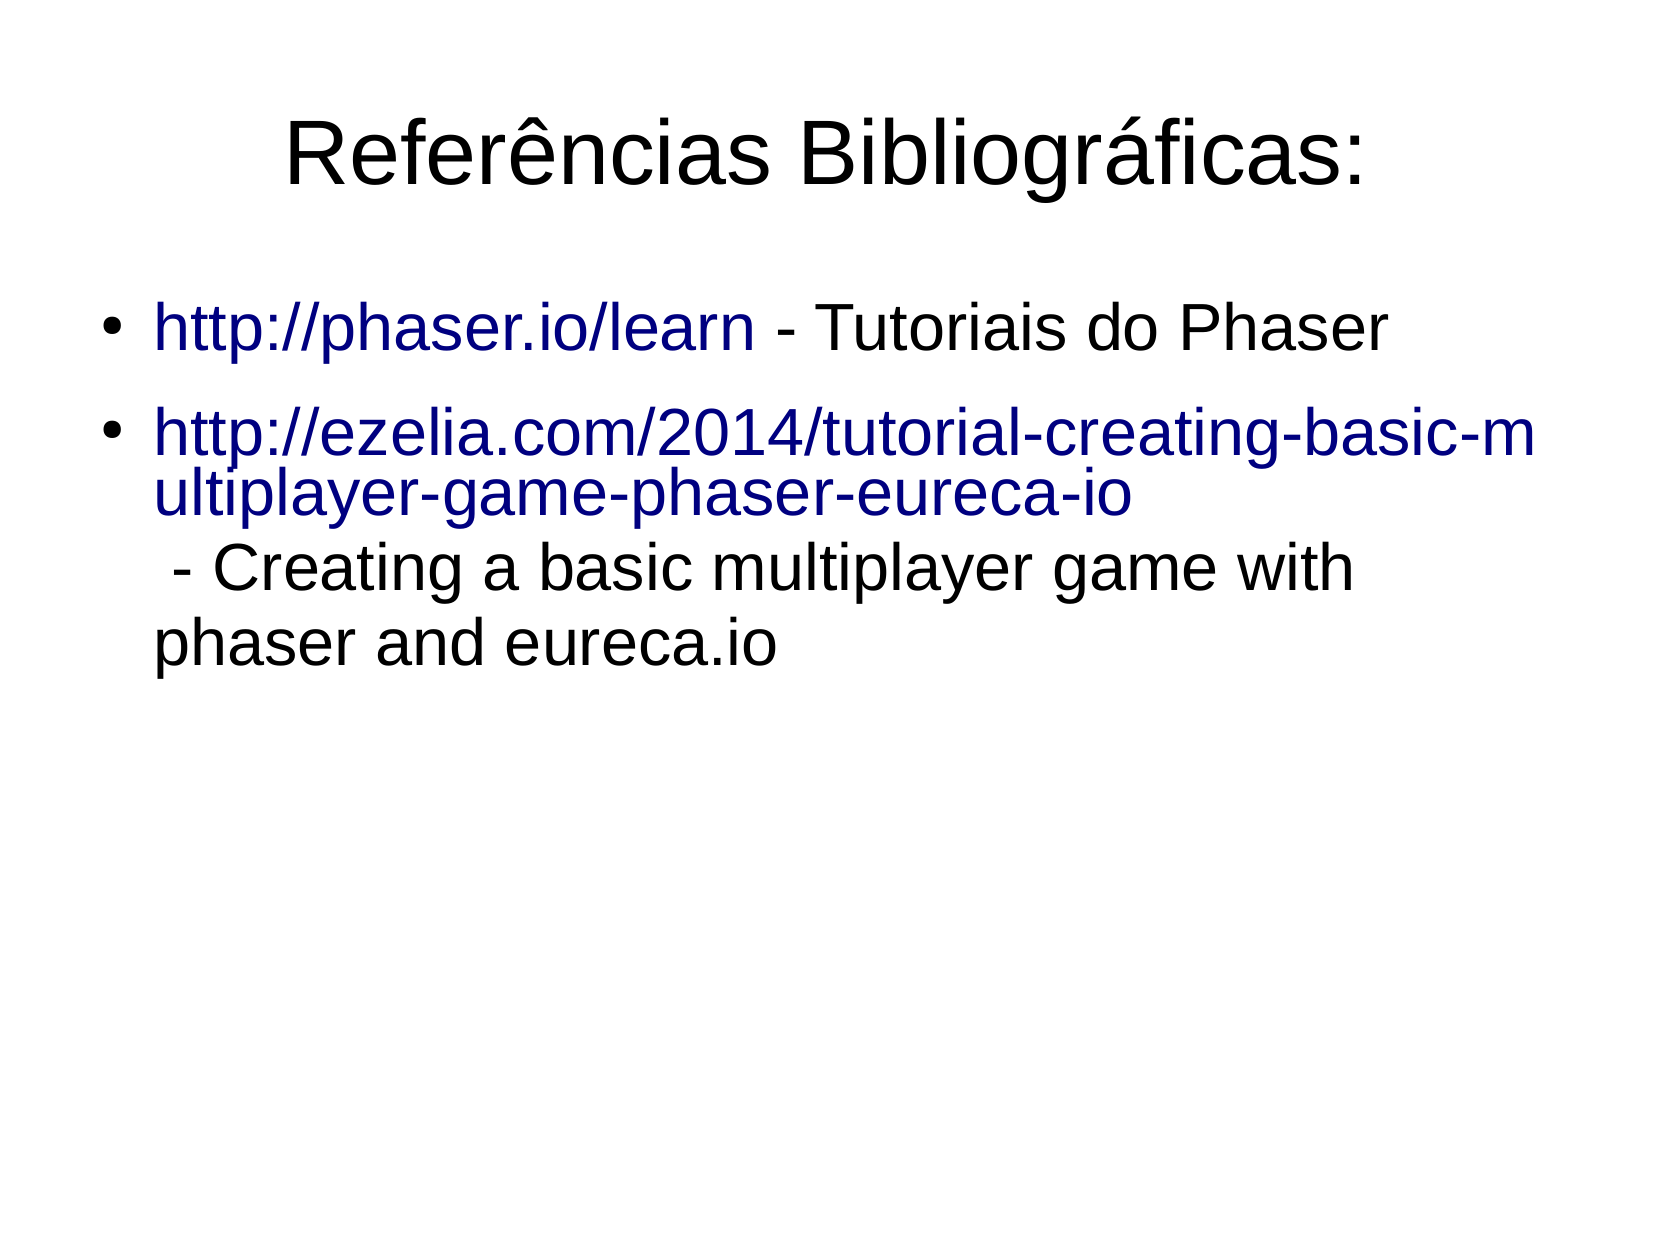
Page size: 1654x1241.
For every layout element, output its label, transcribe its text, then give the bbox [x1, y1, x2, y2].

list http://phaser.io/learn - Tutoriais do Phaser http://ezelia.com/2014/tutorial-creating-basic-multiplayer-game-phaser-eureca-io - Creating a basic multiplayer game with phaser and eureca.io [82, 290, 1571, 634]
title Referências Bibliográficas: [82, 49, 1571, 257]
